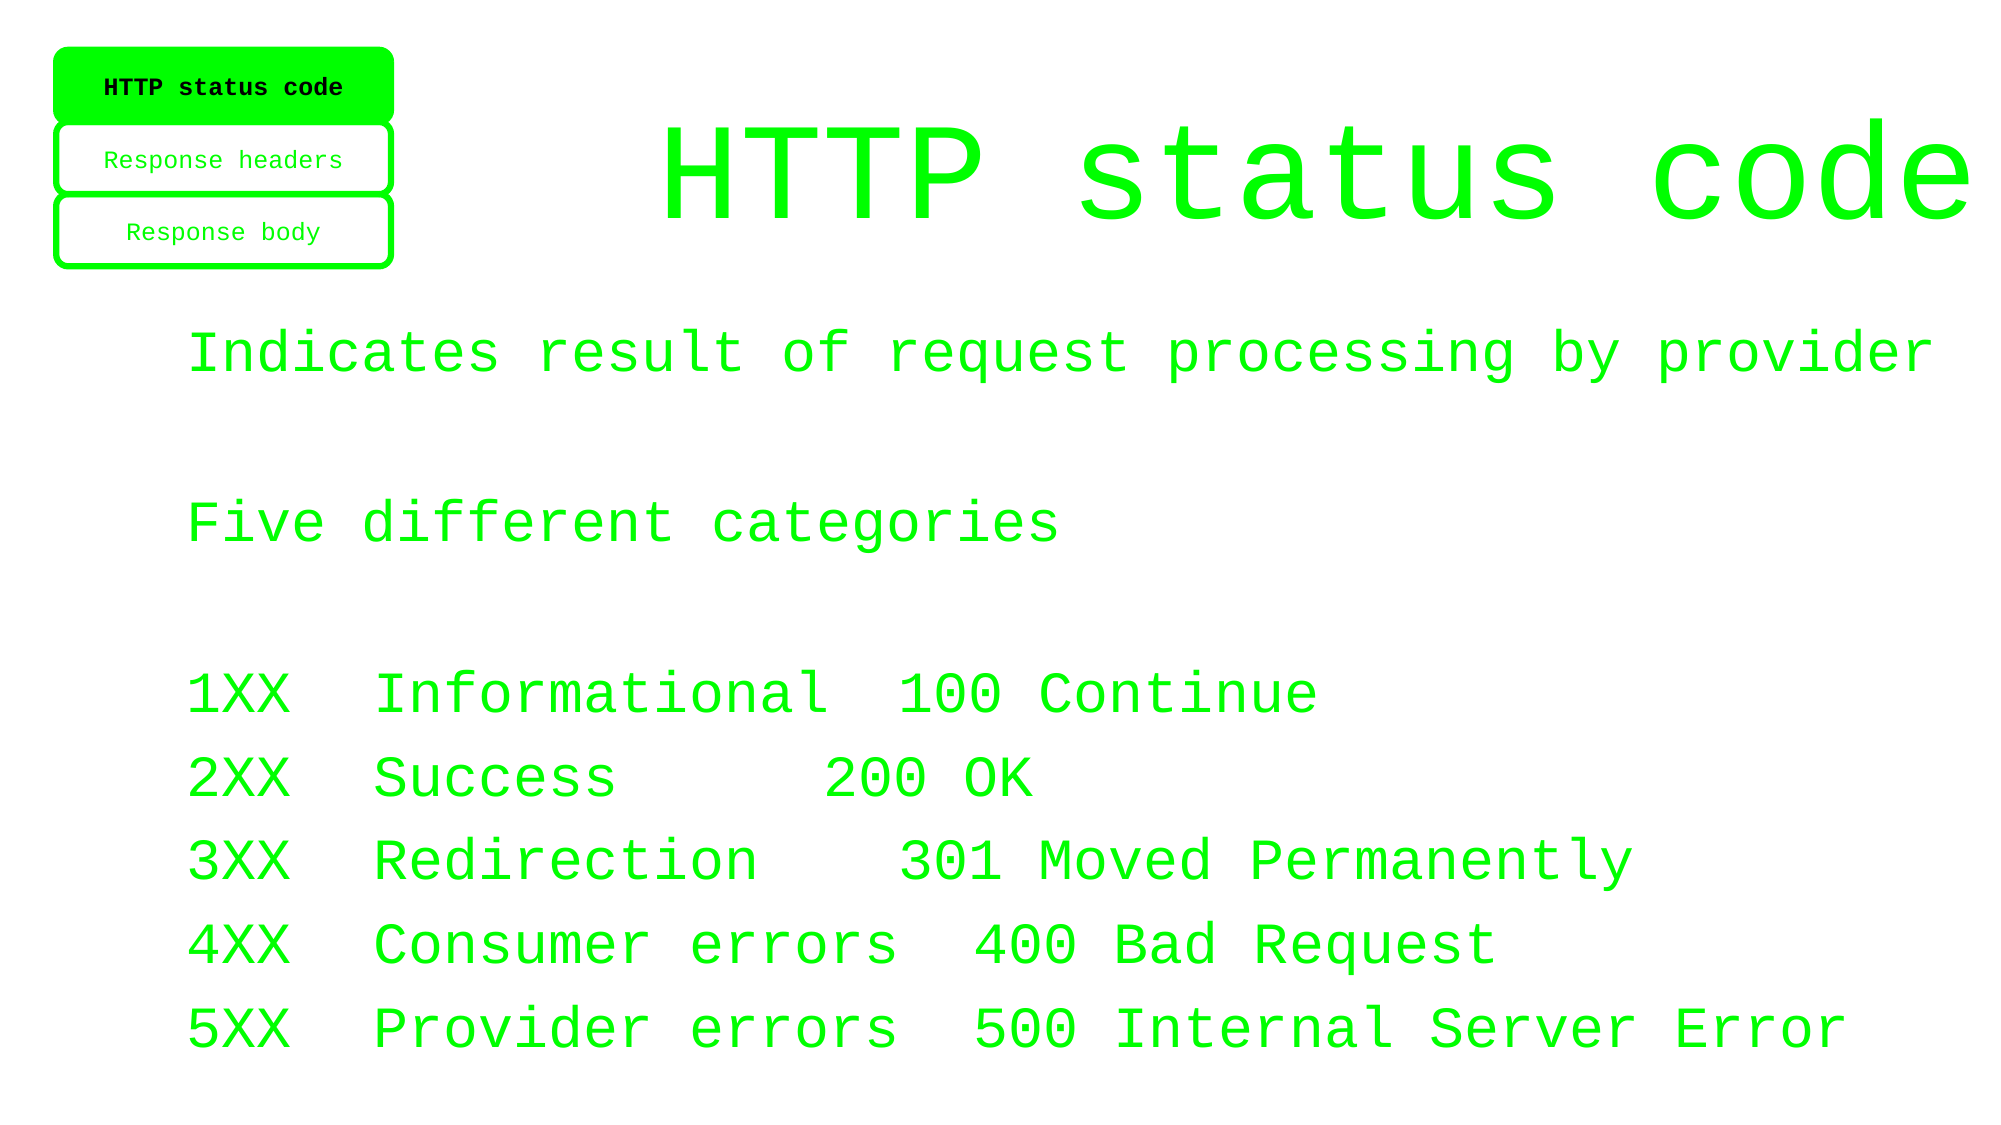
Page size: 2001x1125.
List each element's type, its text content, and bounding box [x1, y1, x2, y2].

text_box HTTP status code [635, 73, 2000, 256]
list Indicates result of request processing by provider Five different categories 1XX Informational 100 Continue 2XX Success 200 OK 3XX Redirection 301 Moved Permanently 4XX Consumer errors 400 Bad Request 5XX Provider errors 500 Internal Server Error [134, 313, 1963, 1079]
text_box Response headers [56, 121, 392, 194]
text_box HTTP status code [56, 49, 392, 122]
text_box Response body [56, 194, 392, 267]
